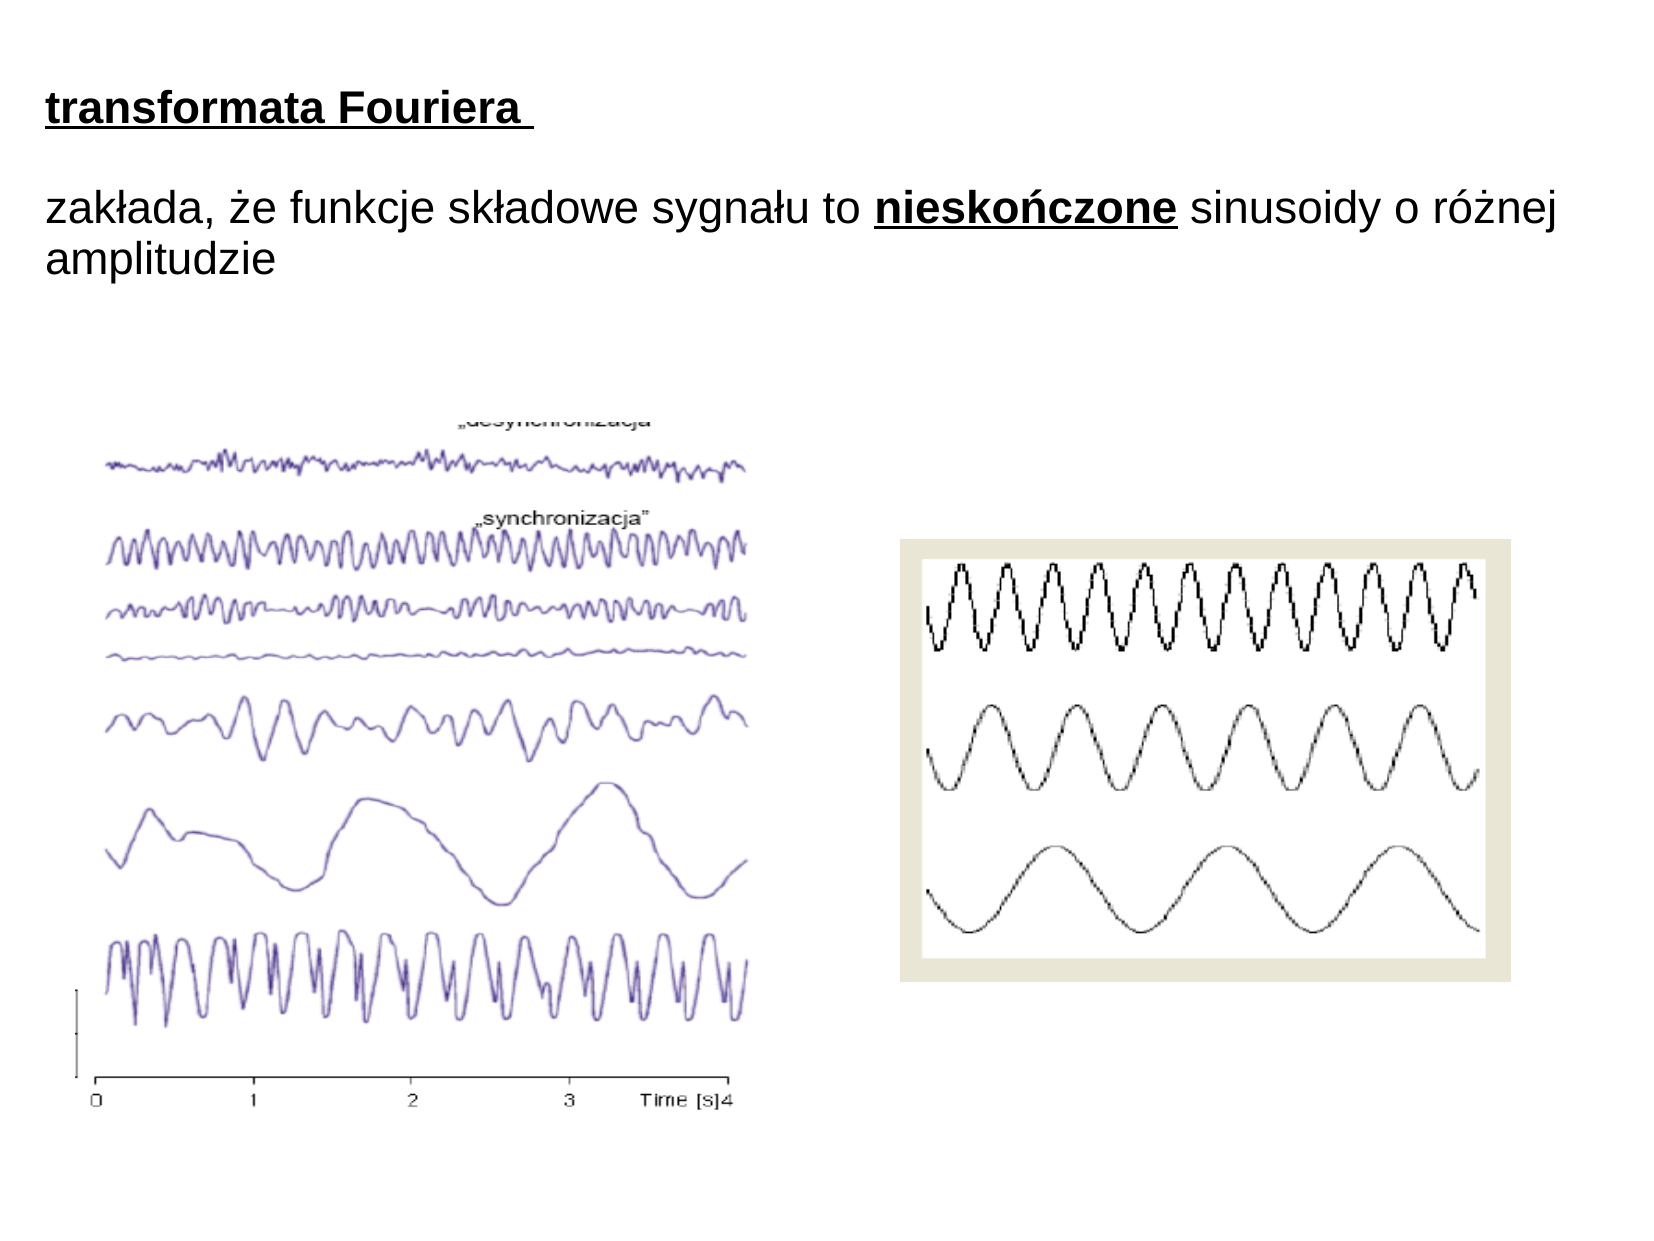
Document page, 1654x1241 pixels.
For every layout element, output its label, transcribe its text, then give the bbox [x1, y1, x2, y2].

picture [900, 539, 1511, 982]
picture [75, 422, 788, 1136]
text_box transformata Fouriera zakłada, że funkcje składowe sygnału to nieskończone sinusoidy o różnej amplitudzie [30, 76, 1606, 295]
